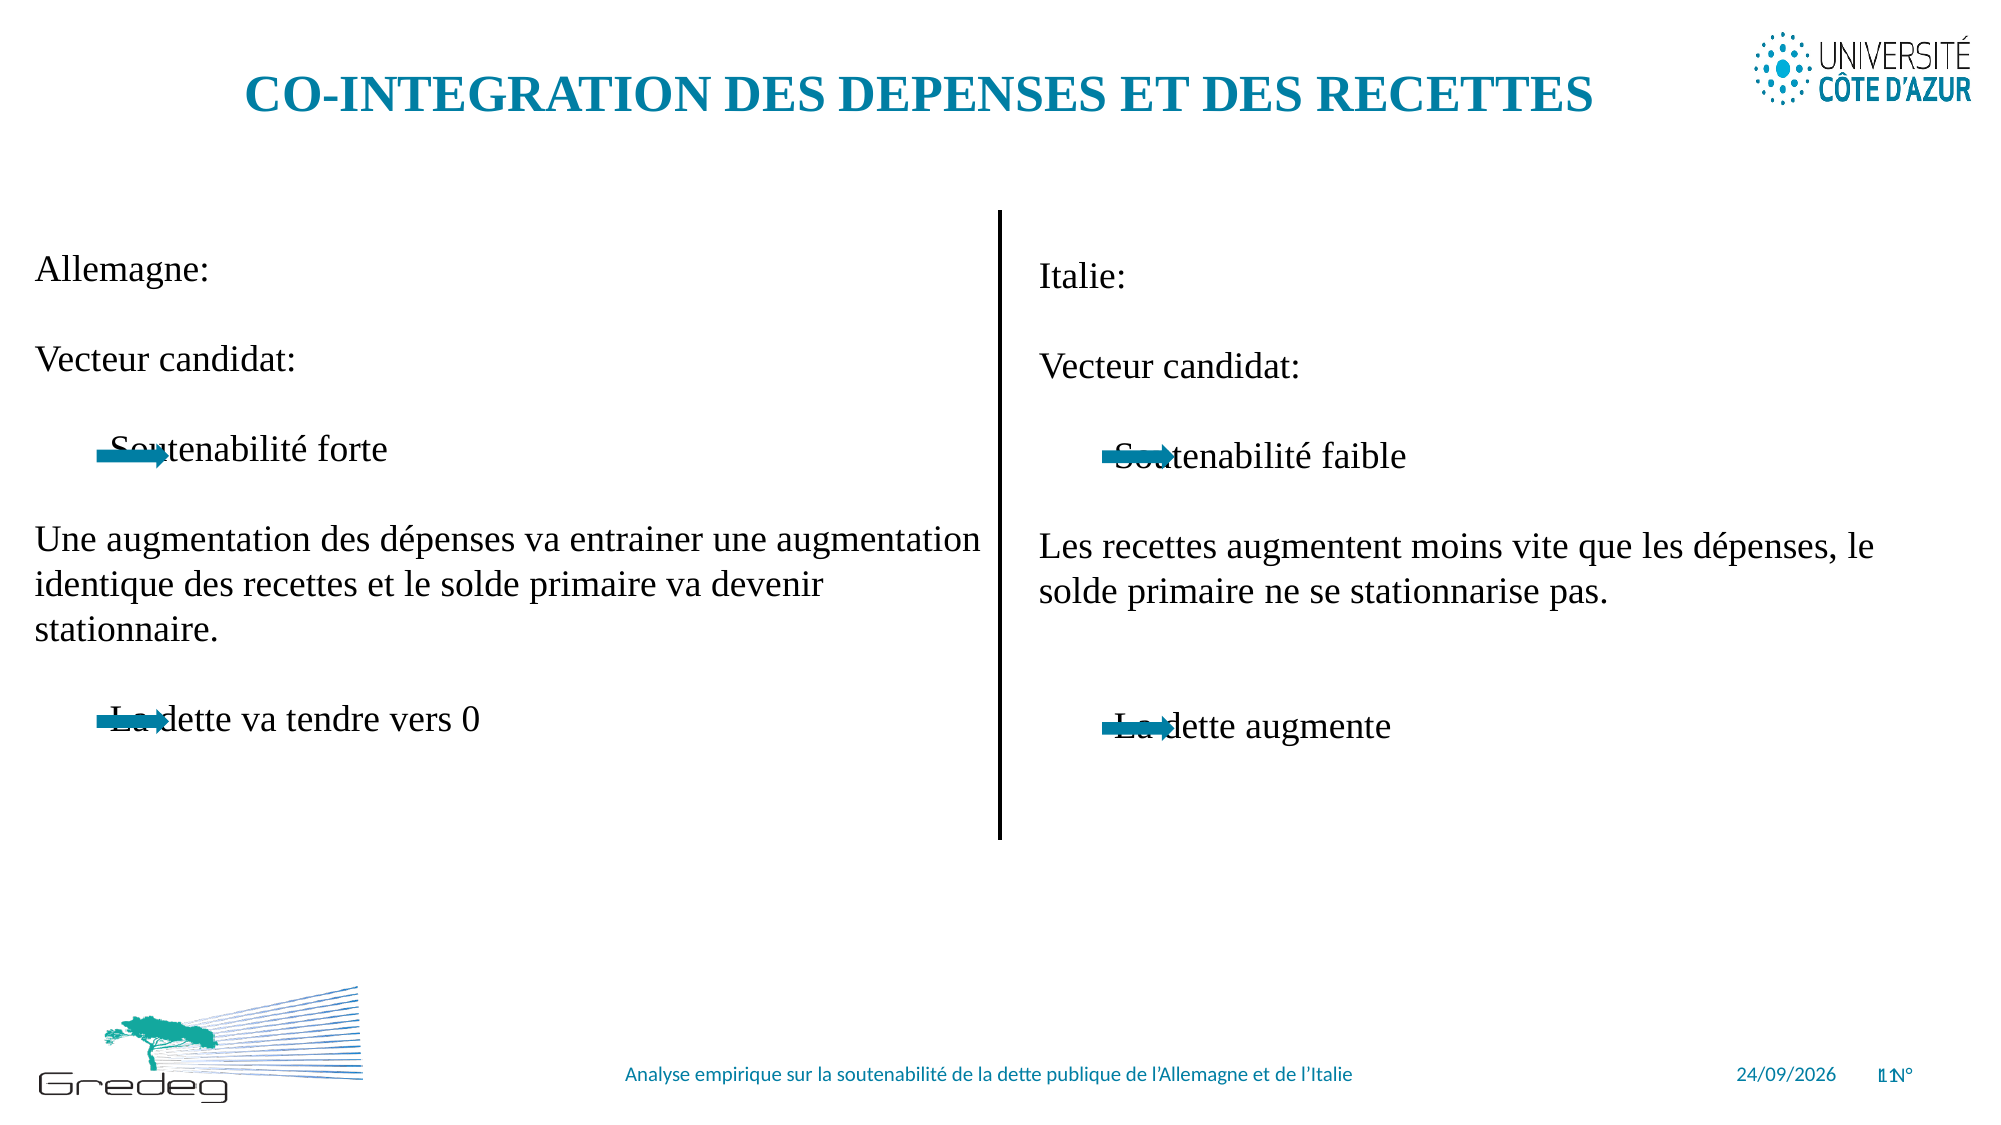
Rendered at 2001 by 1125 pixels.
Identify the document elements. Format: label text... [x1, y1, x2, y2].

text_box Italie: Vecteur candidat: Soutenabilité faible Les recettes augmentent moins vite que les dépenses, le solde primaire ne se stationnarise pas. La dette augmente [1023, 243, 1968, 759]
text_box [96, 708, 170, 735]
text_box Allemagne: Vecteur candidat: Soutenabilité forte Une augmentation des dépenses va entrainer une augmentation identique des recettes et le solde primaire va devenir stationnaire. La dette va tendre vers 0 [19, 236, 998, 752]
text_box 14/02/2025 [1721, 1042, 1876, 1103]
text_box [96, 443, 170, 469]
title CO-INTEGRATION DES DEPENSES ET DES RECETTES [57, 28, 1783, 161]
text_box [1102, 715, 1175, 742]
text_box Analyse empirique sur la soutenabilité de la dette publique de l’Allemagne et de l’Italie [477, 1042, 1502, 1103]
text_box 11 [1862, 1043, 1952, 1104]
text_box [1102, 444, 1175, 470]
